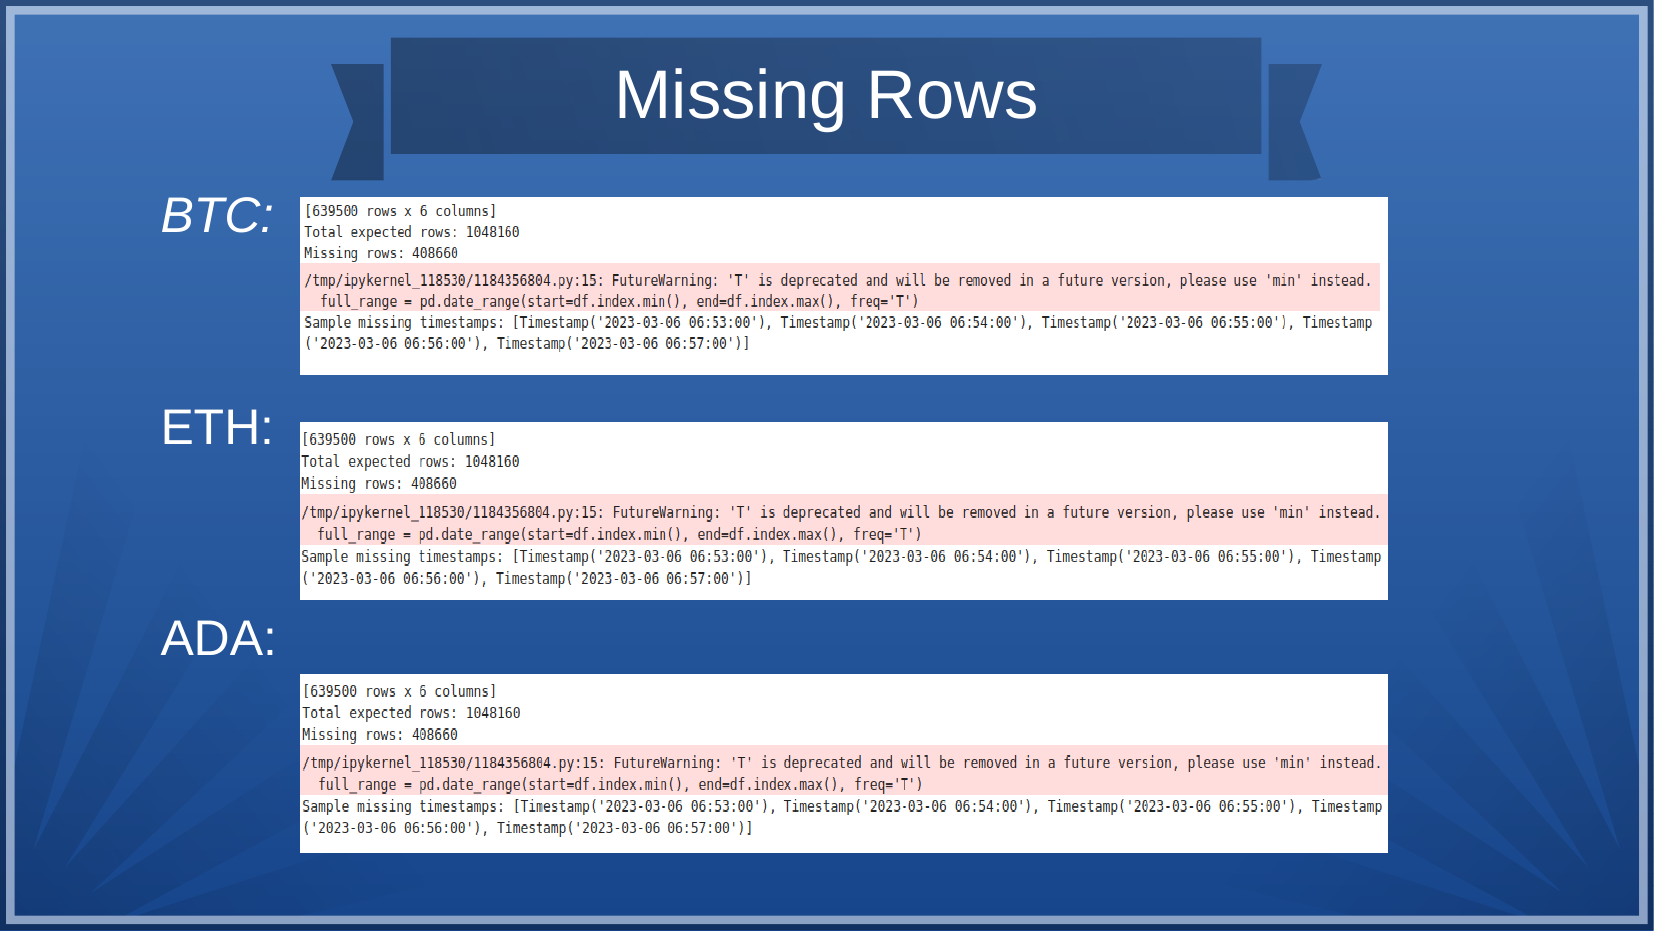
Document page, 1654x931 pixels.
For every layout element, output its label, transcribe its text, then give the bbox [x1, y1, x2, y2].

picture [300, 674, 1388, 853]
picture [300, 422, 1388, 601]
list BTC: ETH: ADA: [86, 187, 1576, 901]
picture [300, 197, 1388, 376]
title Missing Rows [389, 35, 1264, 154]
